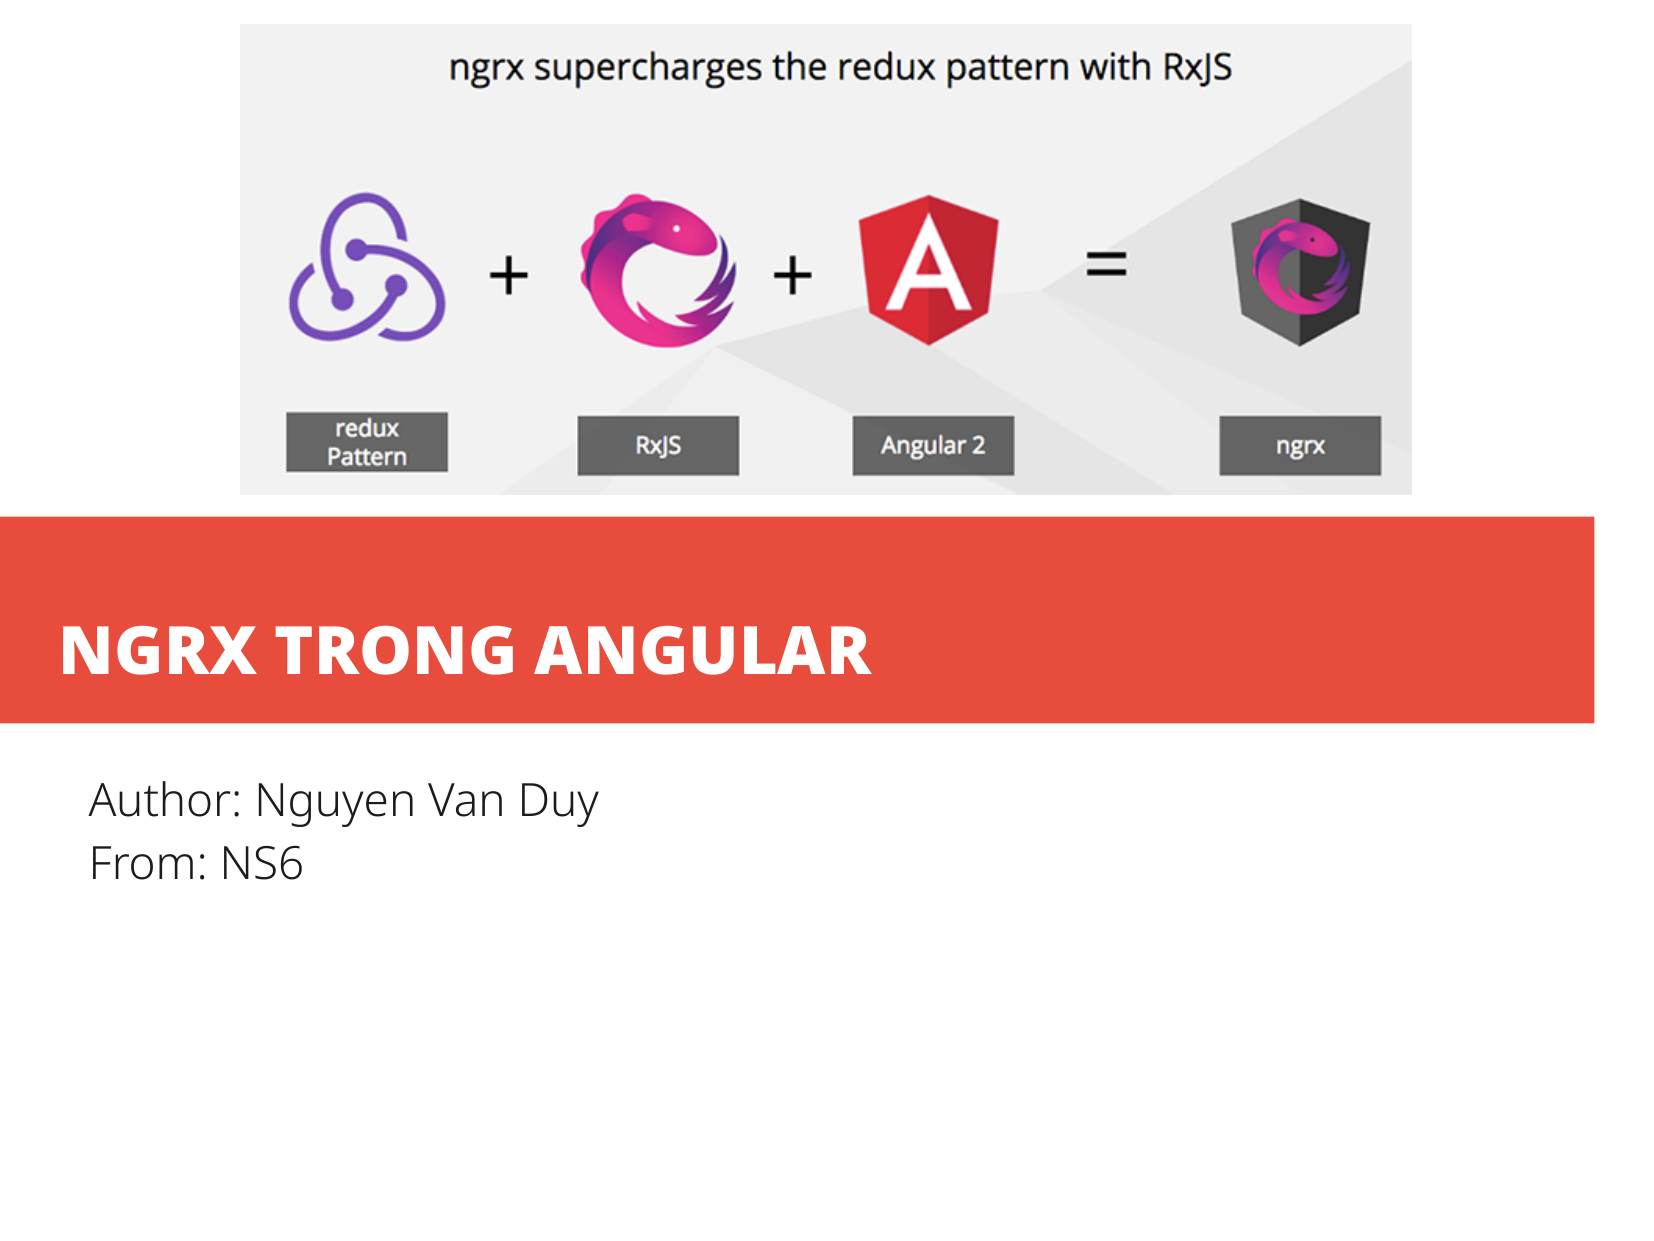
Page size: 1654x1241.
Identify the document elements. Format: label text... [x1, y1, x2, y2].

subtitle Author: Nguyen Van Duy From: NS6 [88, 767, 1595, 1182]
title NGRX TRONG ANGULAR [59, 546, 1595, 694]
picture [240, 24, 1412, 496]
